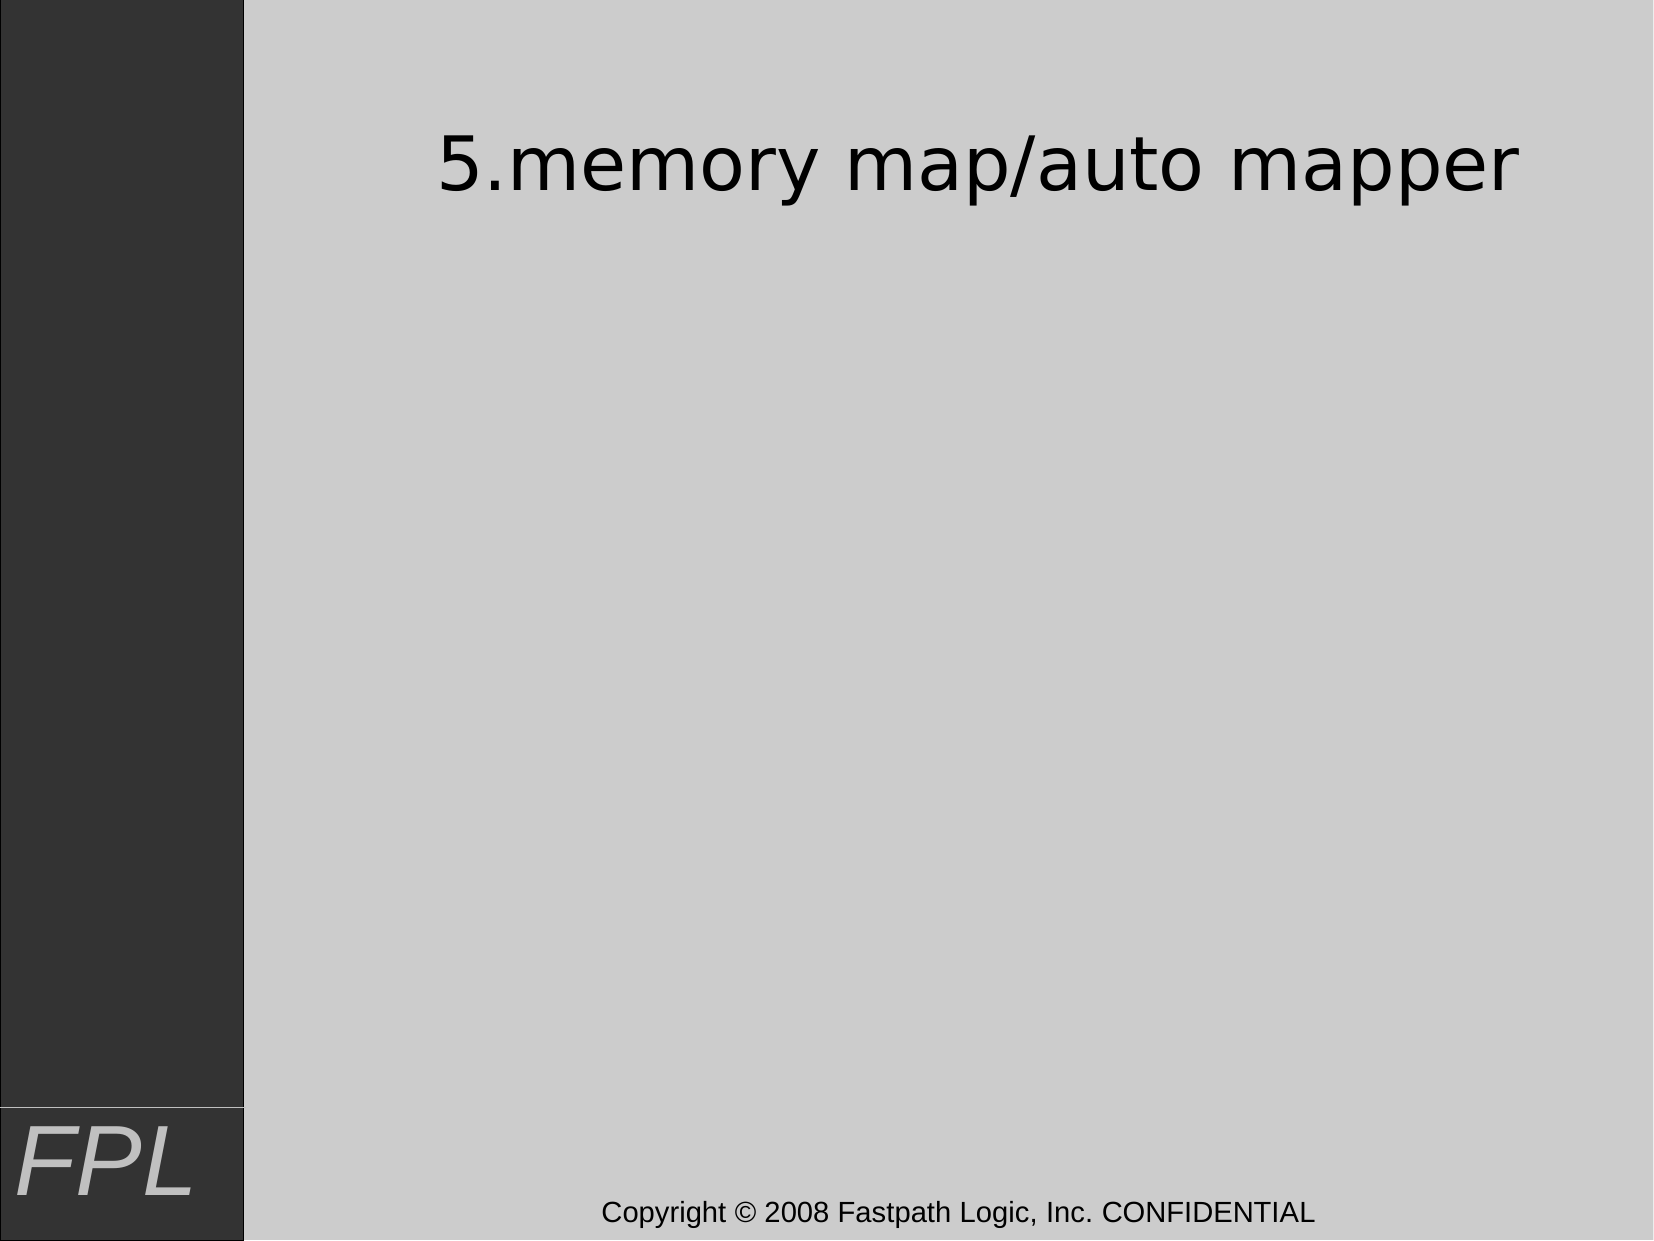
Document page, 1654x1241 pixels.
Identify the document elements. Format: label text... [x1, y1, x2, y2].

title 5.memory map/auto mapper [427, 57, 1530, 274]
